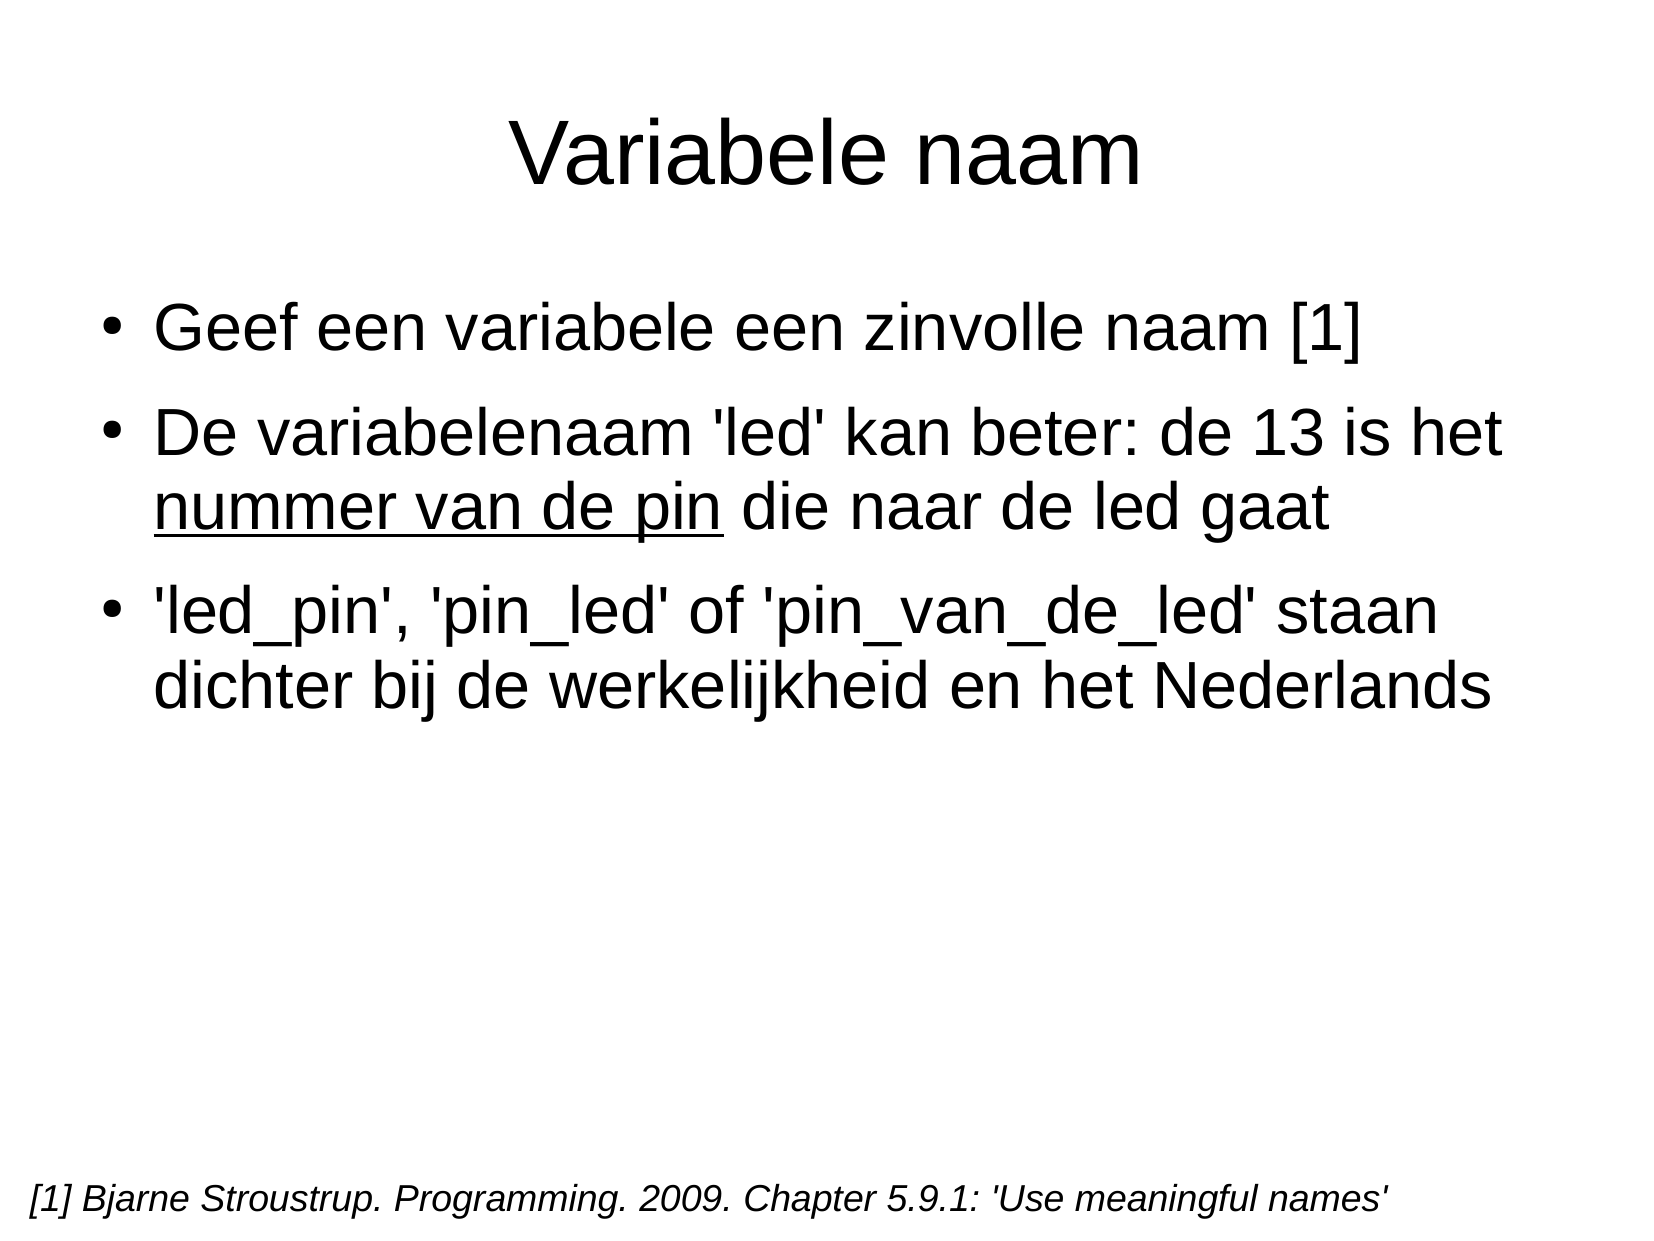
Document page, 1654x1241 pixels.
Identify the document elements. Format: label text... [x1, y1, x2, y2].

title Variabele naam [82, 49, 1571, 257]
text_box [1] Bjarne Stroustrup. Programming. 2009. Chapter 5.9.1: 'Use meaningful names' [15, 1170, 1404, 1227]
list Geef een variabele een zinvolle naam [1] De variabelenaam 'led' kan beter: de 13 is het nummer van de pin die naar de led gaat 'led_pin', 'pin_led' of 'pin_van_de_led' staan dichter bij de werkelijkheid en het Nederlands [82, 290, 1571, 1010]
